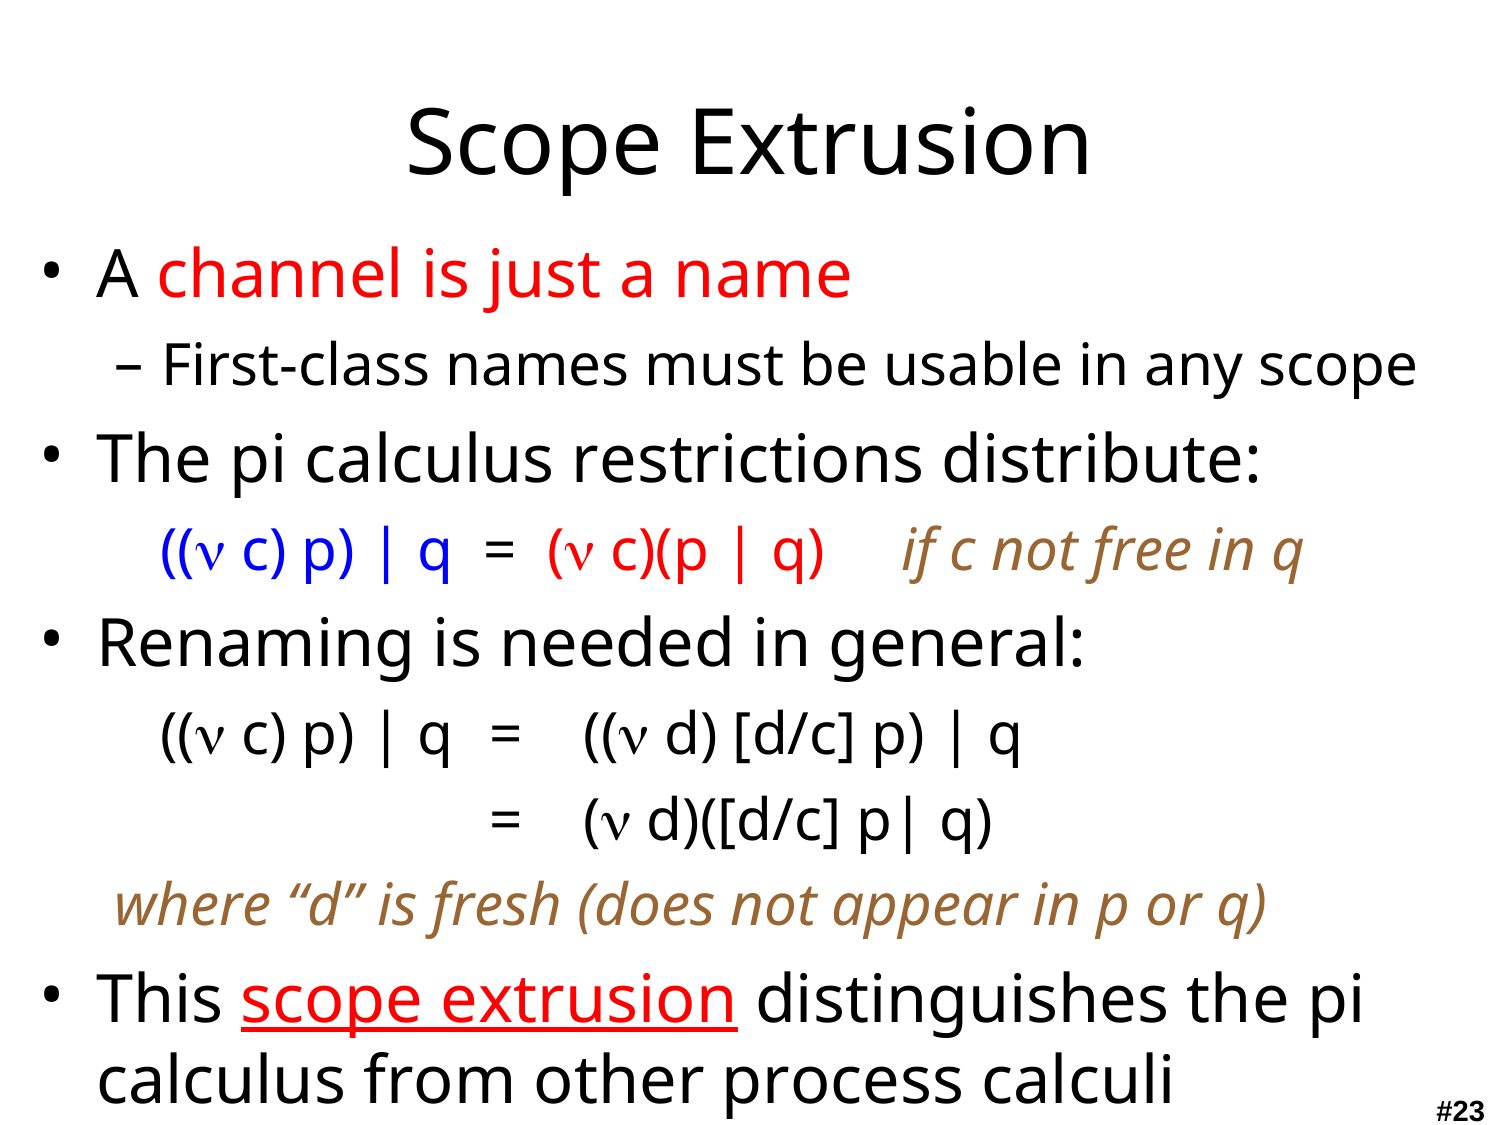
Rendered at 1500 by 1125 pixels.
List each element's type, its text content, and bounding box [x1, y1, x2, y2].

list A channel is just a name First-class names must be usable in any scope The pi calculus restrictions distribute: (( c) p) | q = ( c)(p | q) if c not free in q Renaming is needed in general: (( c) p) | q = (( d) [d/c] p) | q = ( d)([d/c] p| q) where “d” is fresh (does not appear in p or q) This scope extrusion distinguishes the pi calculus from other process calculi [24, 224, 1476, 1110]
title Scope Extrusion [24, 45, 1476, 224]
